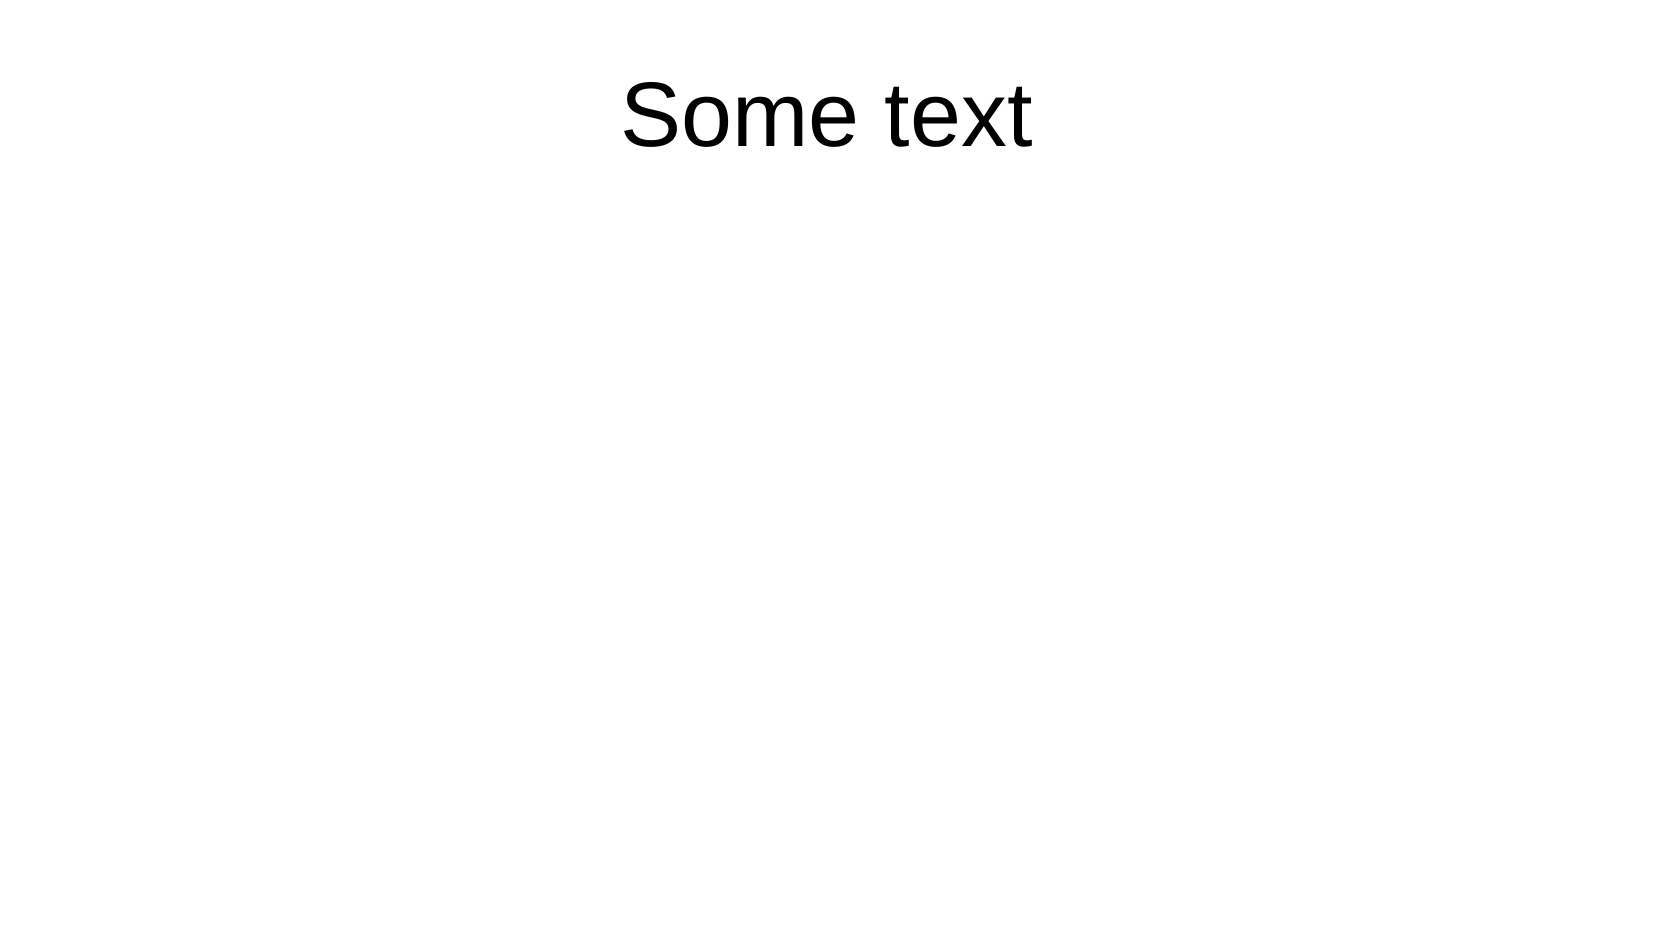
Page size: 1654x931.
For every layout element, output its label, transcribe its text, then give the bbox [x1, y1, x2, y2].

title Some text [82, 37, 1571, 193]
